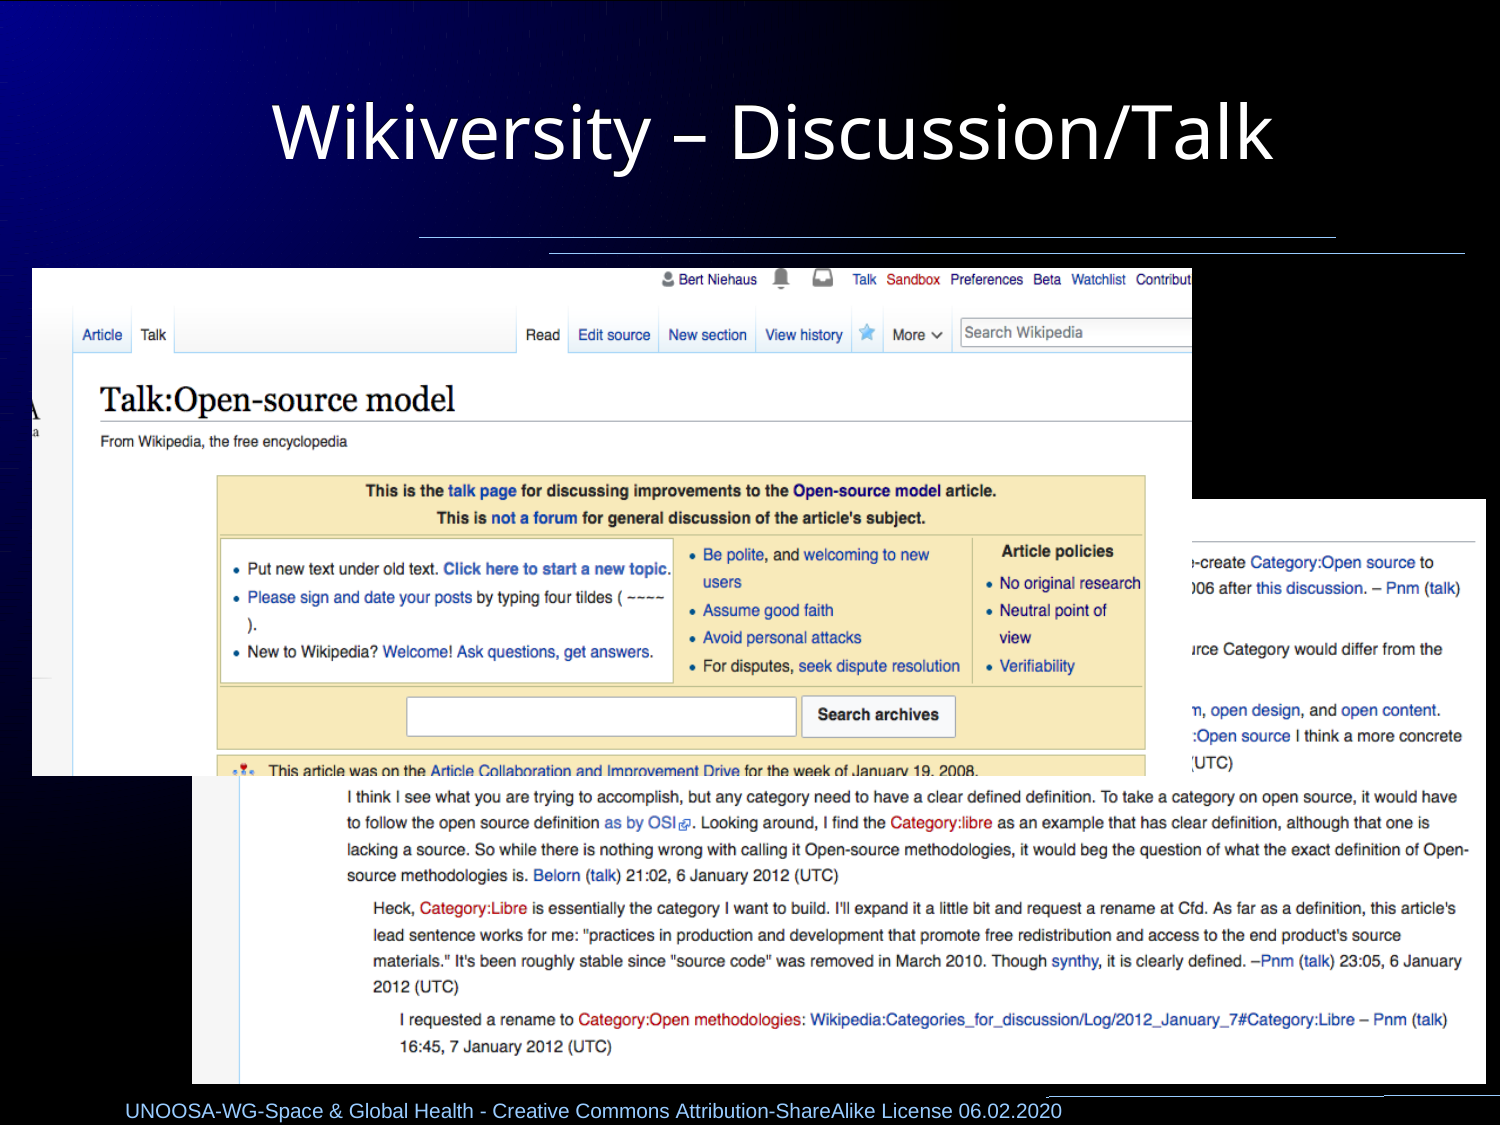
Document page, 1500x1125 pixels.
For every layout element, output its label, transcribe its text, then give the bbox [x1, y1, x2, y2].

list Wikiversity – Discussion/Talk [23, 79, 1488, 85]
picture [32, 254, 1486, 1084]
